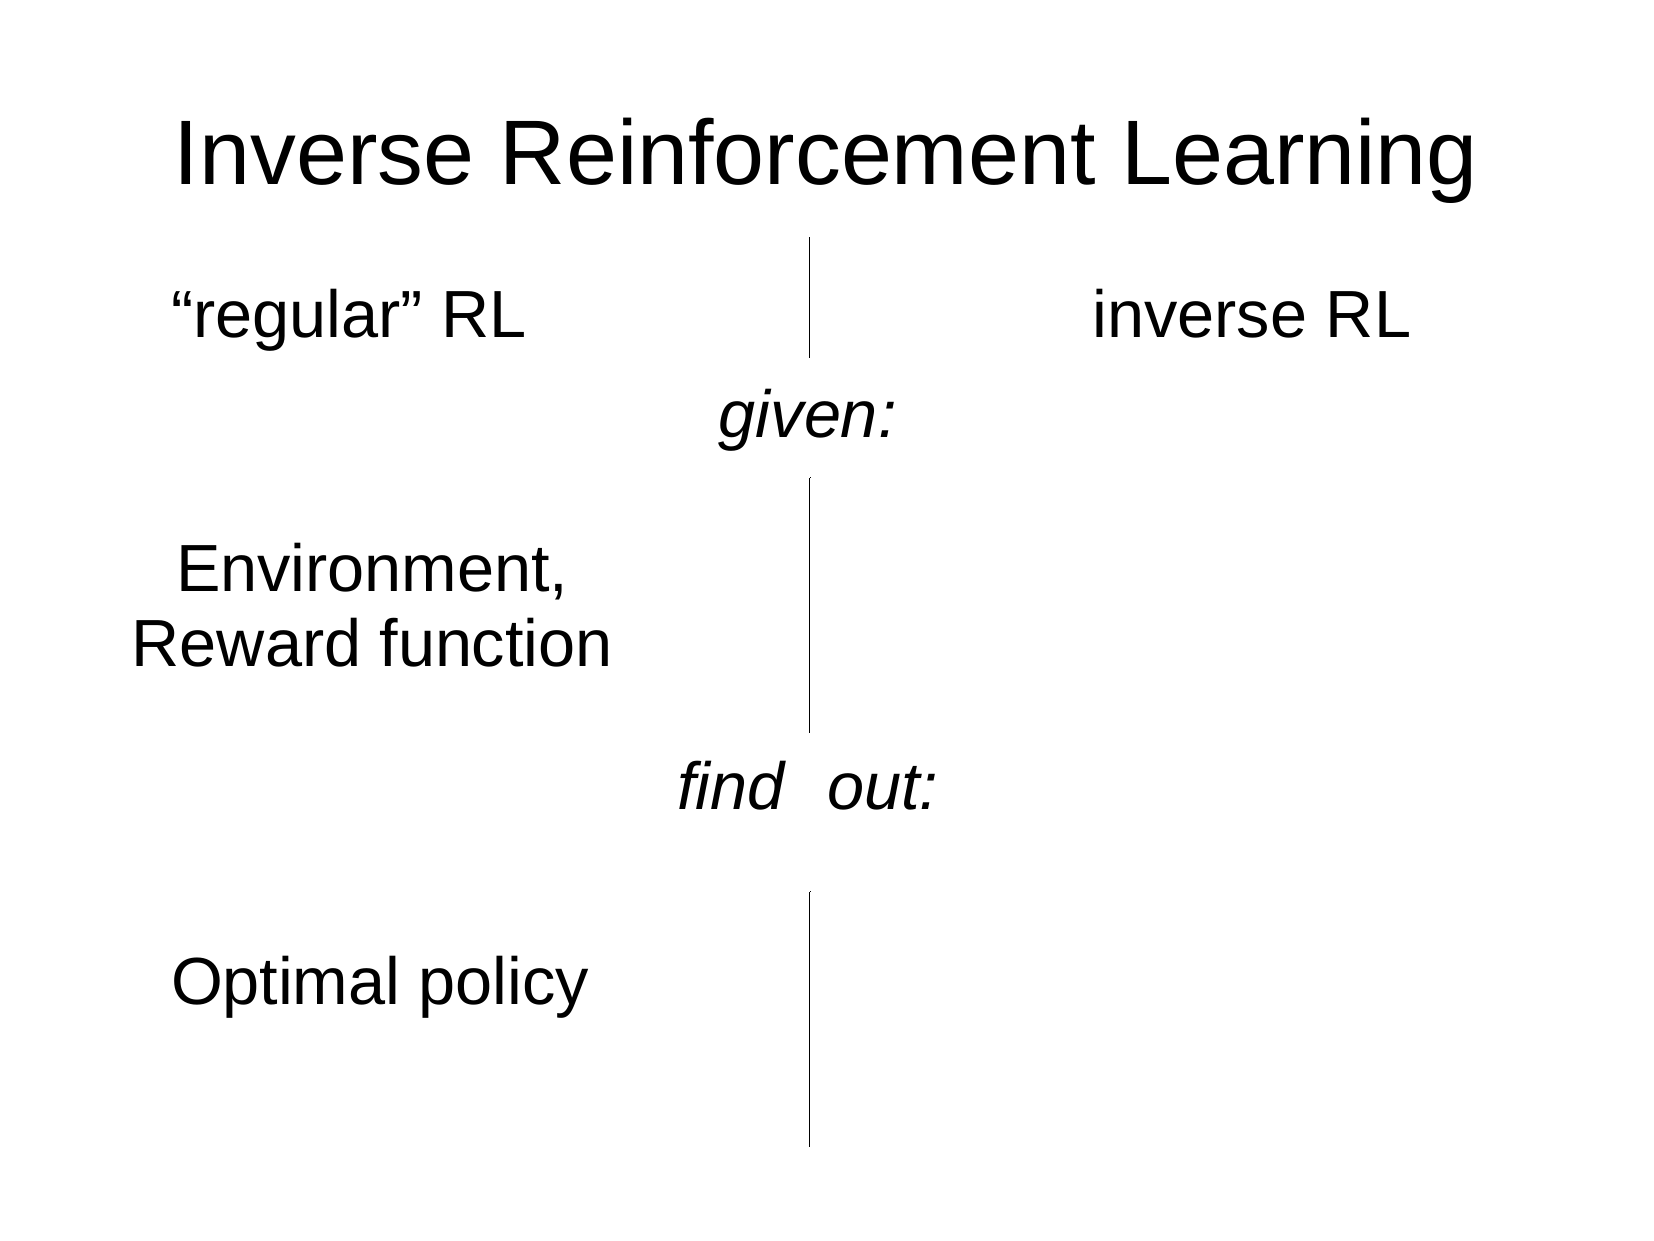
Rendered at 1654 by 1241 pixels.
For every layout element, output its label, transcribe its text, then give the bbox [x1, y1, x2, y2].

text_box Optimal policy [155, 944, 605, 1020]
text_box inverse RL [1092, 277, 1476, 352]
text_box find out: [675, 711, 941, 861]
text_box given: [675, 339, 941, 489]
title Inverse Reinforcement Learning [82, 49, 1571, 257]
text_box Environment, Reward function [68, 530, 676, 681]
text_box “regular” RL [171, 277, 554, 352]
